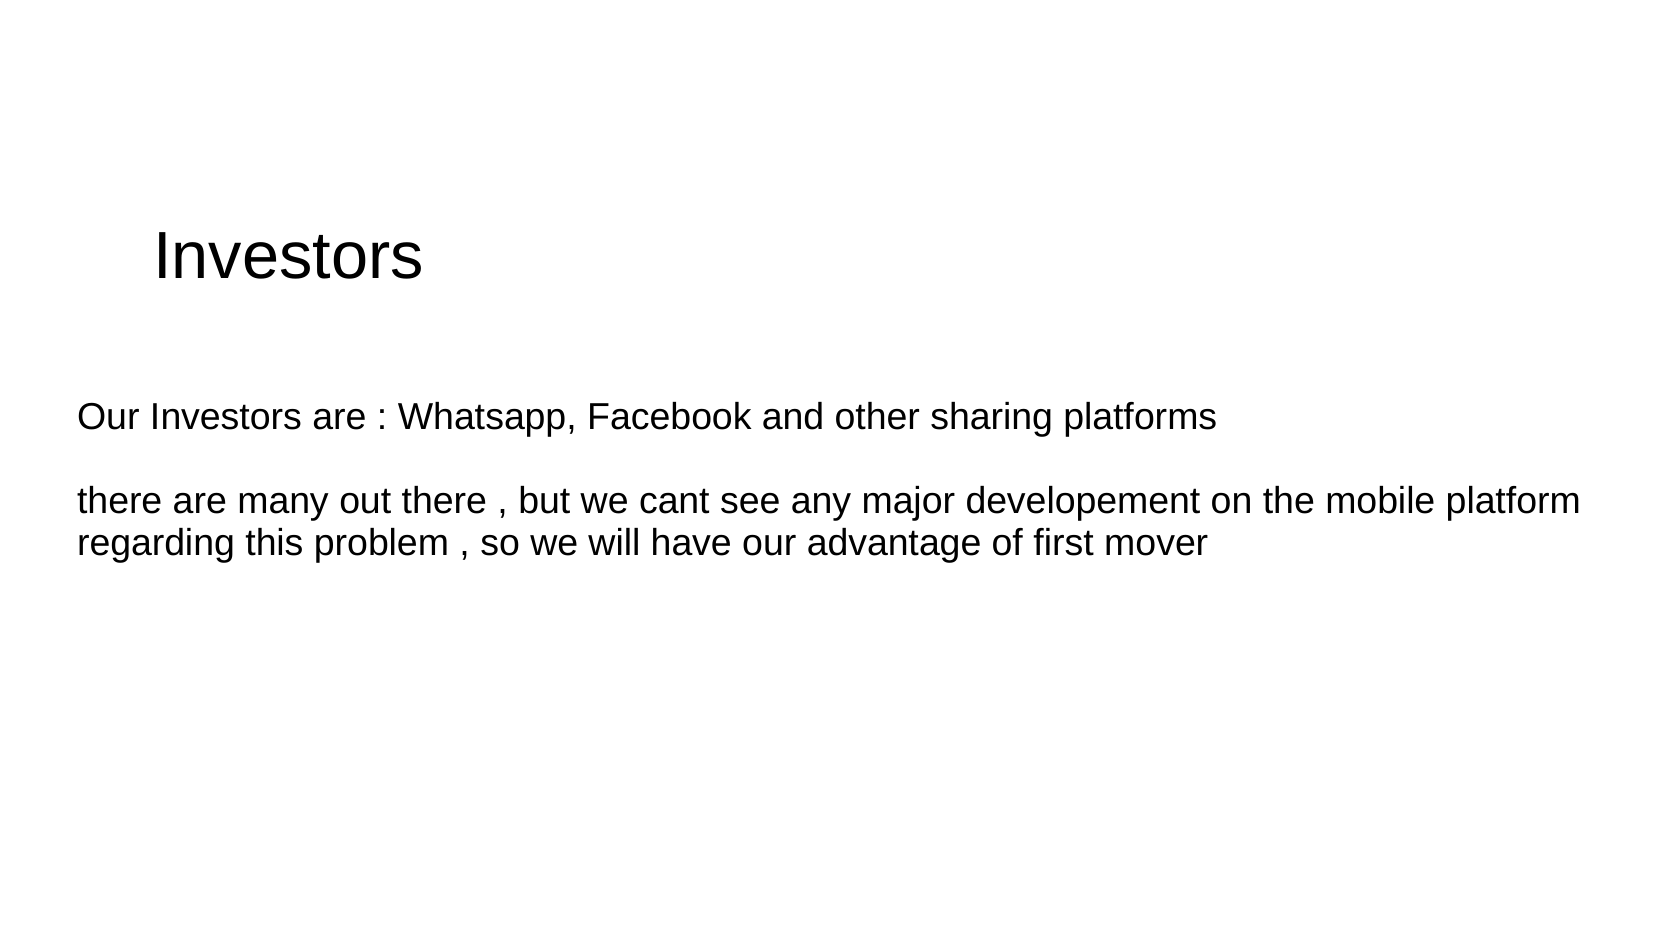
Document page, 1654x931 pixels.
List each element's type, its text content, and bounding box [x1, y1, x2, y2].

text_box Our Investors are : Whatsapp, Facebook and other sharing platforms there are many out there , but we cant see any major developement on the mobile platform regarding this problem , so we will have our advantage of first mover [62, 388, 1597, 545]
list Investors [82, 545, 1571, 758]
list Investors [82, 217, 1571, 388]
